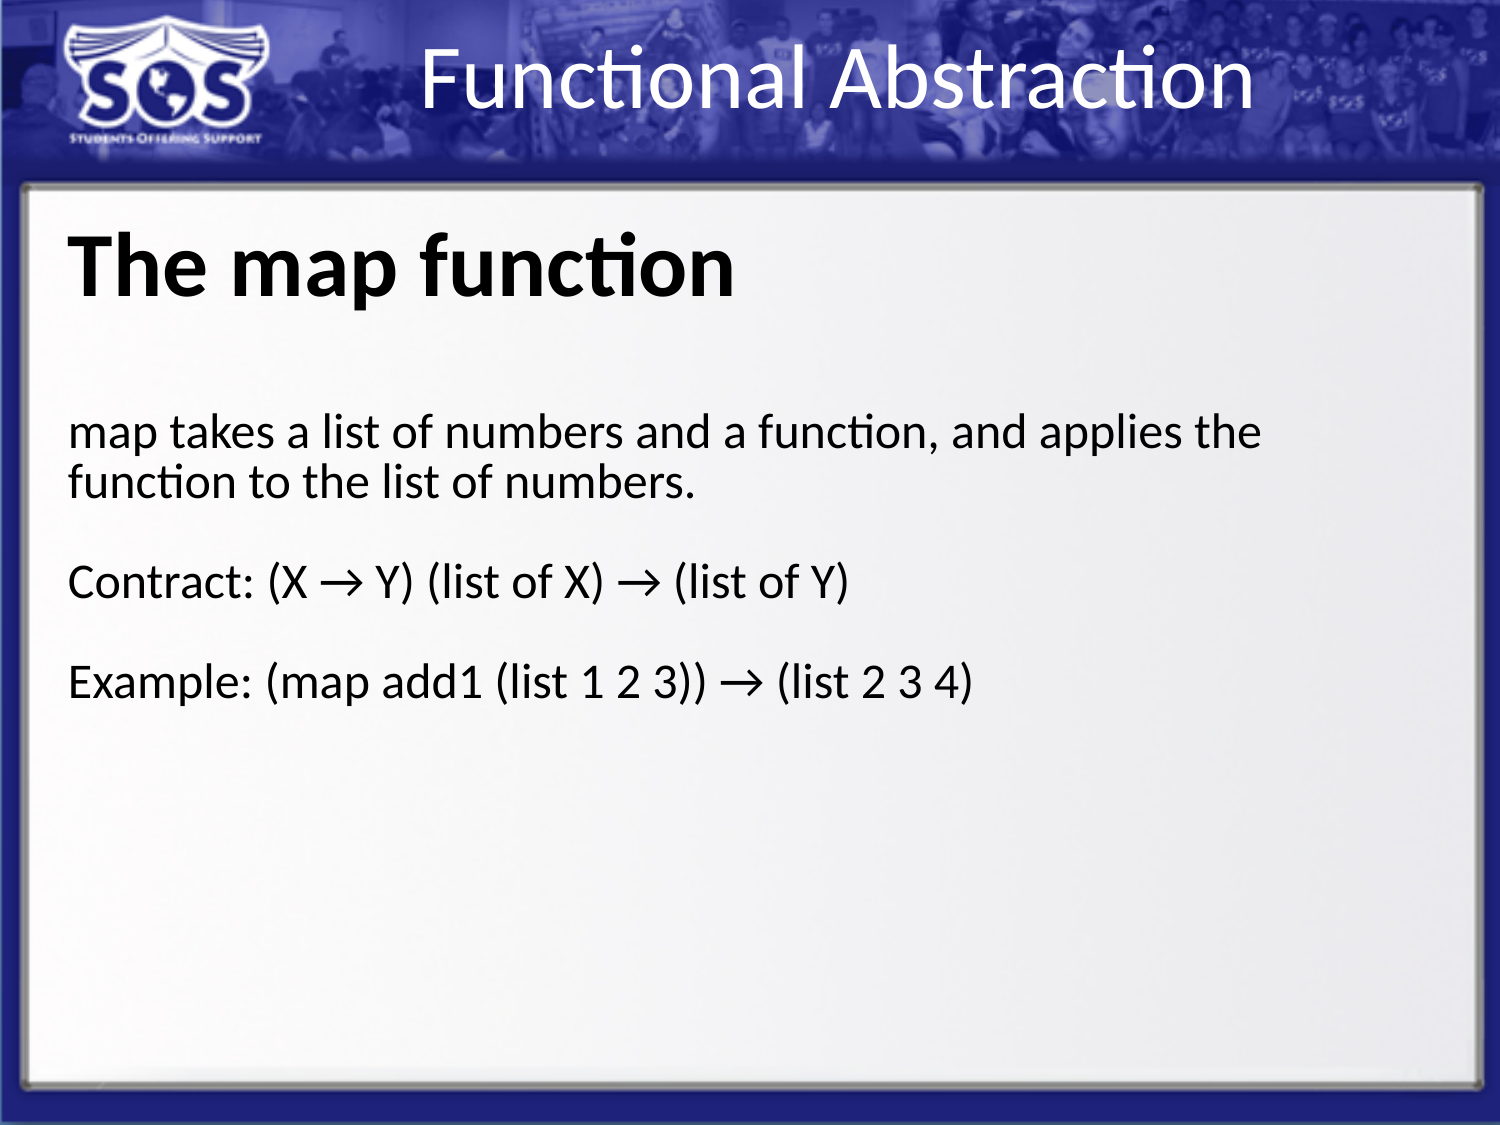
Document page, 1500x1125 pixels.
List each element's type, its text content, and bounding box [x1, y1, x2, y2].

picture [0, 0, 1500, 1125]
text_box The map function map takes a list of numbers and a function, and applies the function to the list of numbers. Contract: (X → Y) (list of X) → (list of Y) Example: (map add1 (list 1 2 3)) → (list 2 3 4) [53, 219, 1447, 892]
text_box Functional Abstraction [277, 30, 1400, 157]
